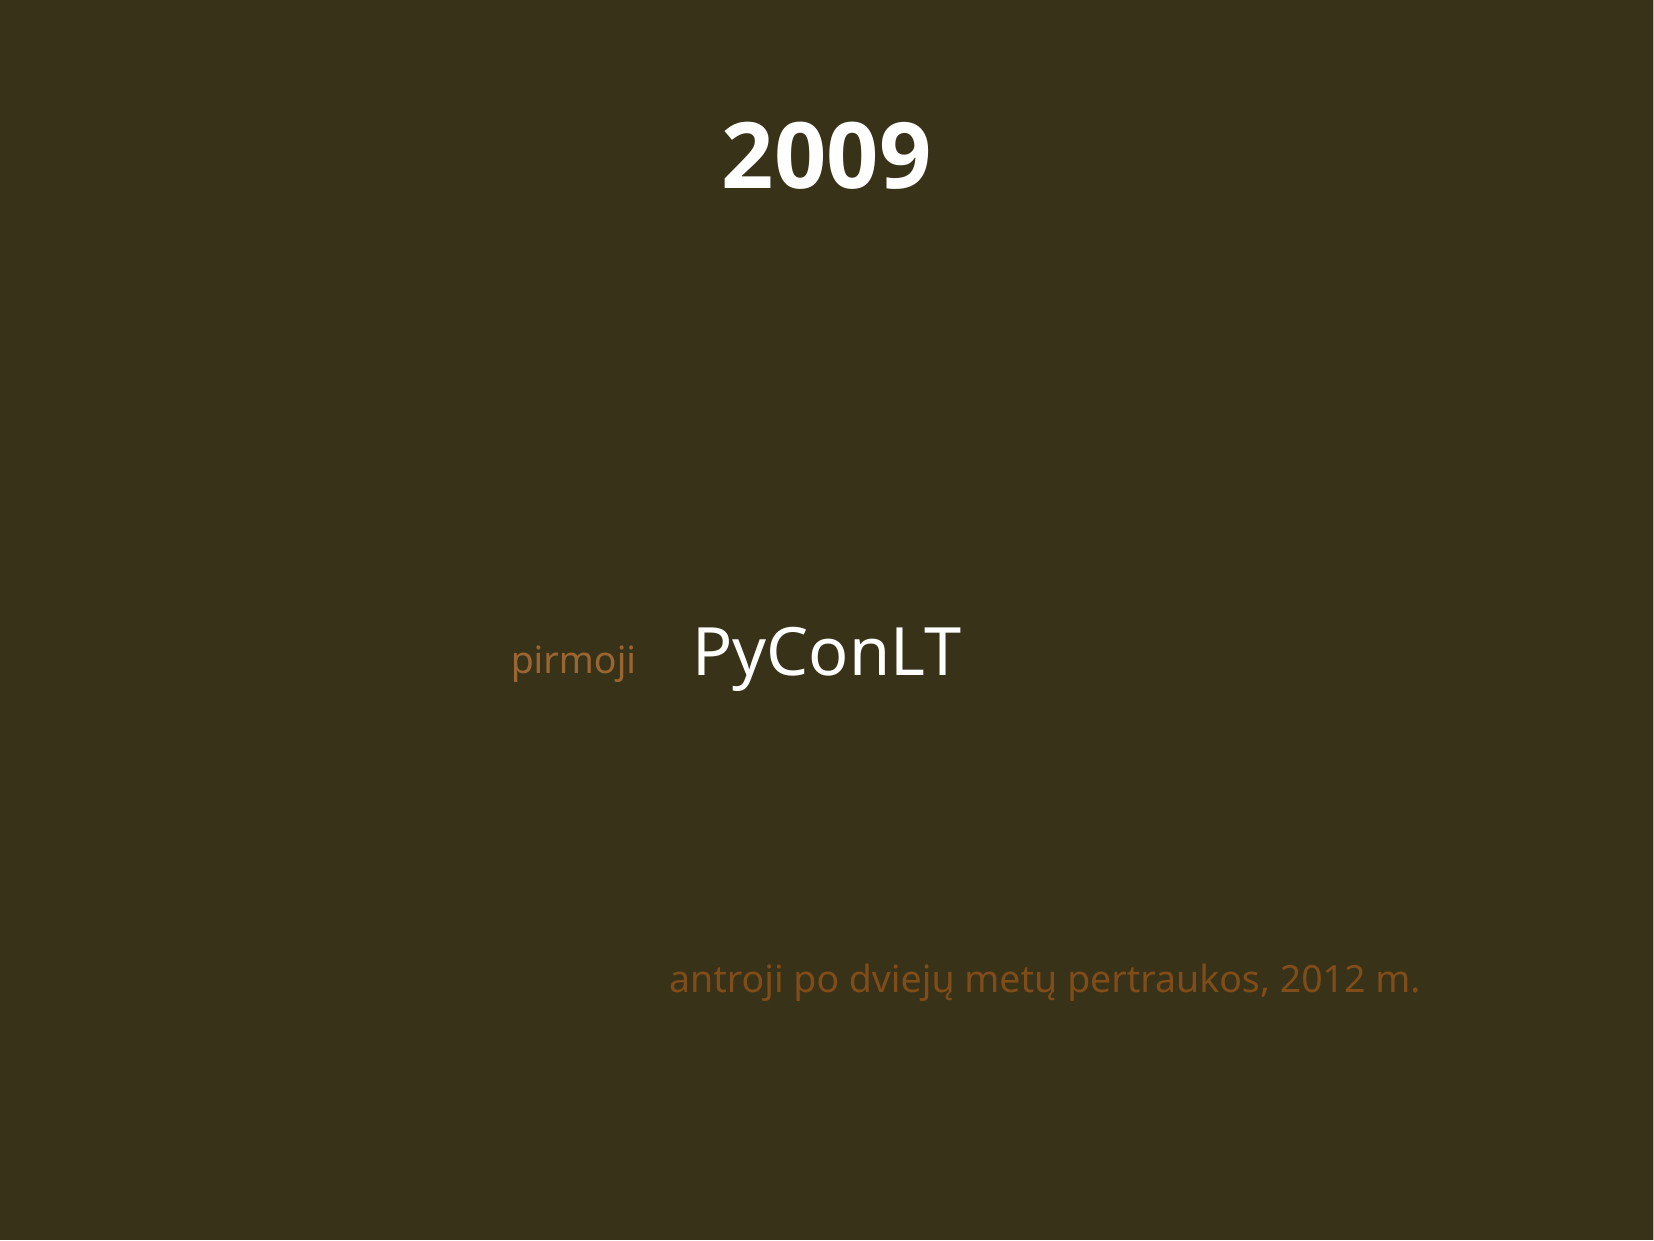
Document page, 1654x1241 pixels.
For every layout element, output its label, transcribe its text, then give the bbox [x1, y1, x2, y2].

title 2009 [82, 49, 1571, 257]
text_box pirmoji [496, 625, 646, 687]
subtitle PyConLT [82, 290, 1571, 1010]
text_box antroji po dviejų metų pertraukos, 2012 m. [654, 944, 1406, 1002]
